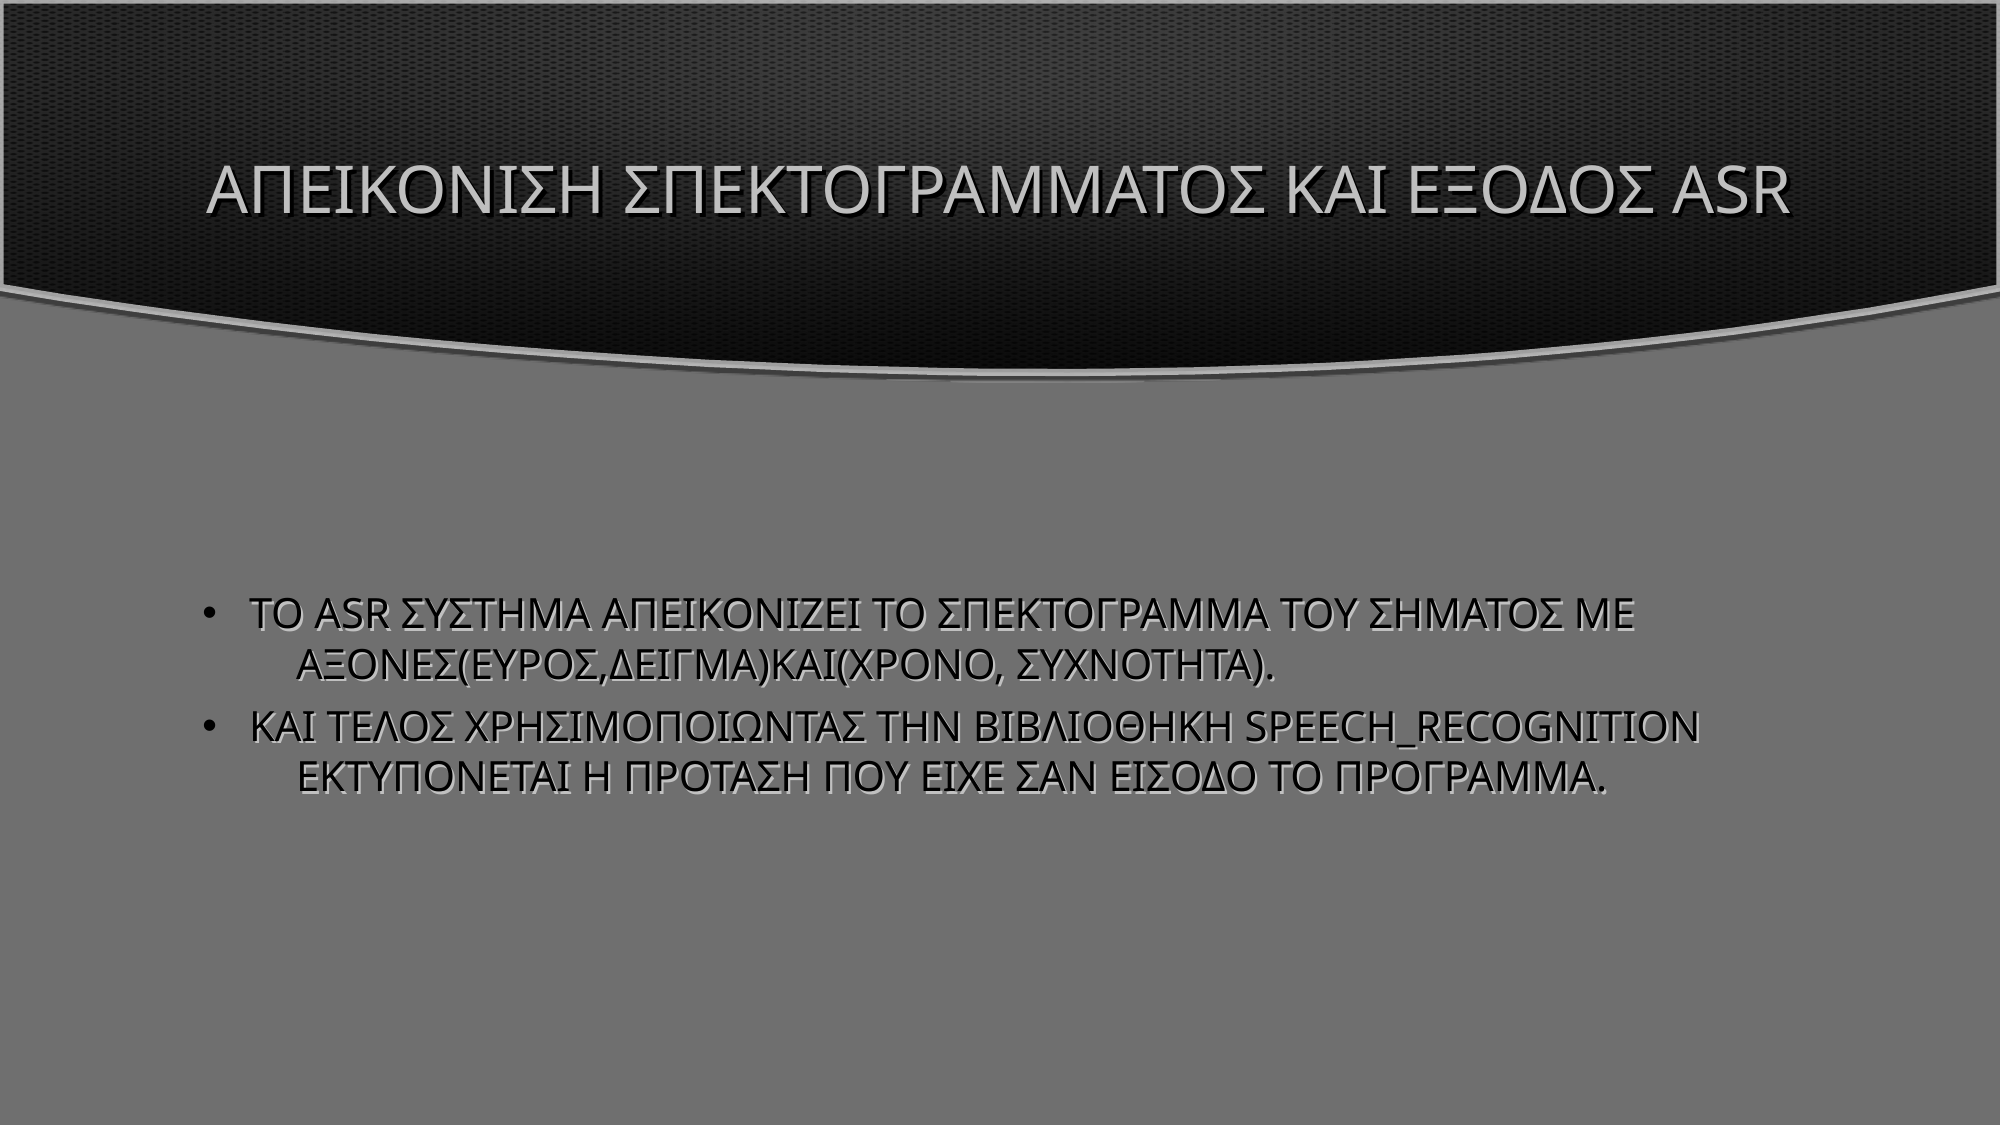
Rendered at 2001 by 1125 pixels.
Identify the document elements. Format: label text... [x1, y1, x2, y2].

text_box [0, 0, 2000, 1125]
title Απεικονιση σπεκτογραμματος και εξοδος ASR [187, 99, 1813, 275]
list Το ASR συστημα απεικονιζει το σπεκτογραμμα του σηματος με αξονες(ευρος,δειγμα)και(χρονο, συχνοτητα). Και τελος χρησιμοποιωντας την βιβλιοθηκη speech_recognition εκτυπονεται η προταση που ειχε σαν εισοδο το προγραμμα. [187, 437, 1813, 950]
